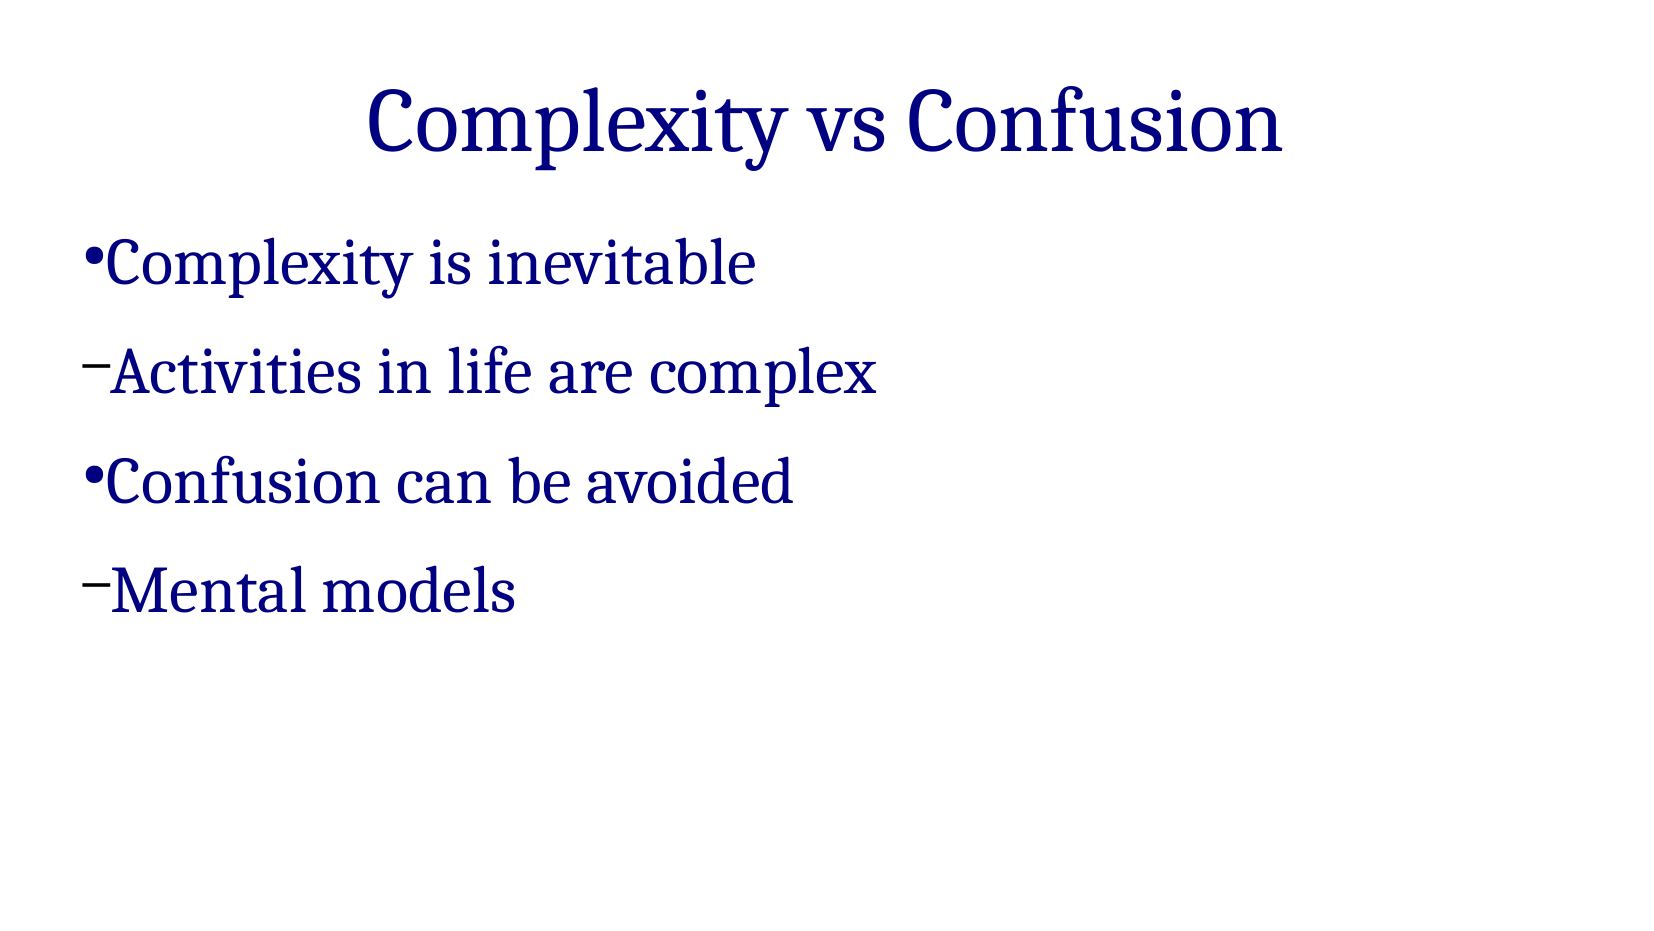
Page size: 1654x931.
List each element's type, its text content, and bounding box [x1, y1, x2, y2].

title Complexity vs Confusion [82, 37, 1571, 193]
list Complexity is inevitable Activities in life are complex Confusion can be avoided Mental models [82, 217, 1571, 758]
